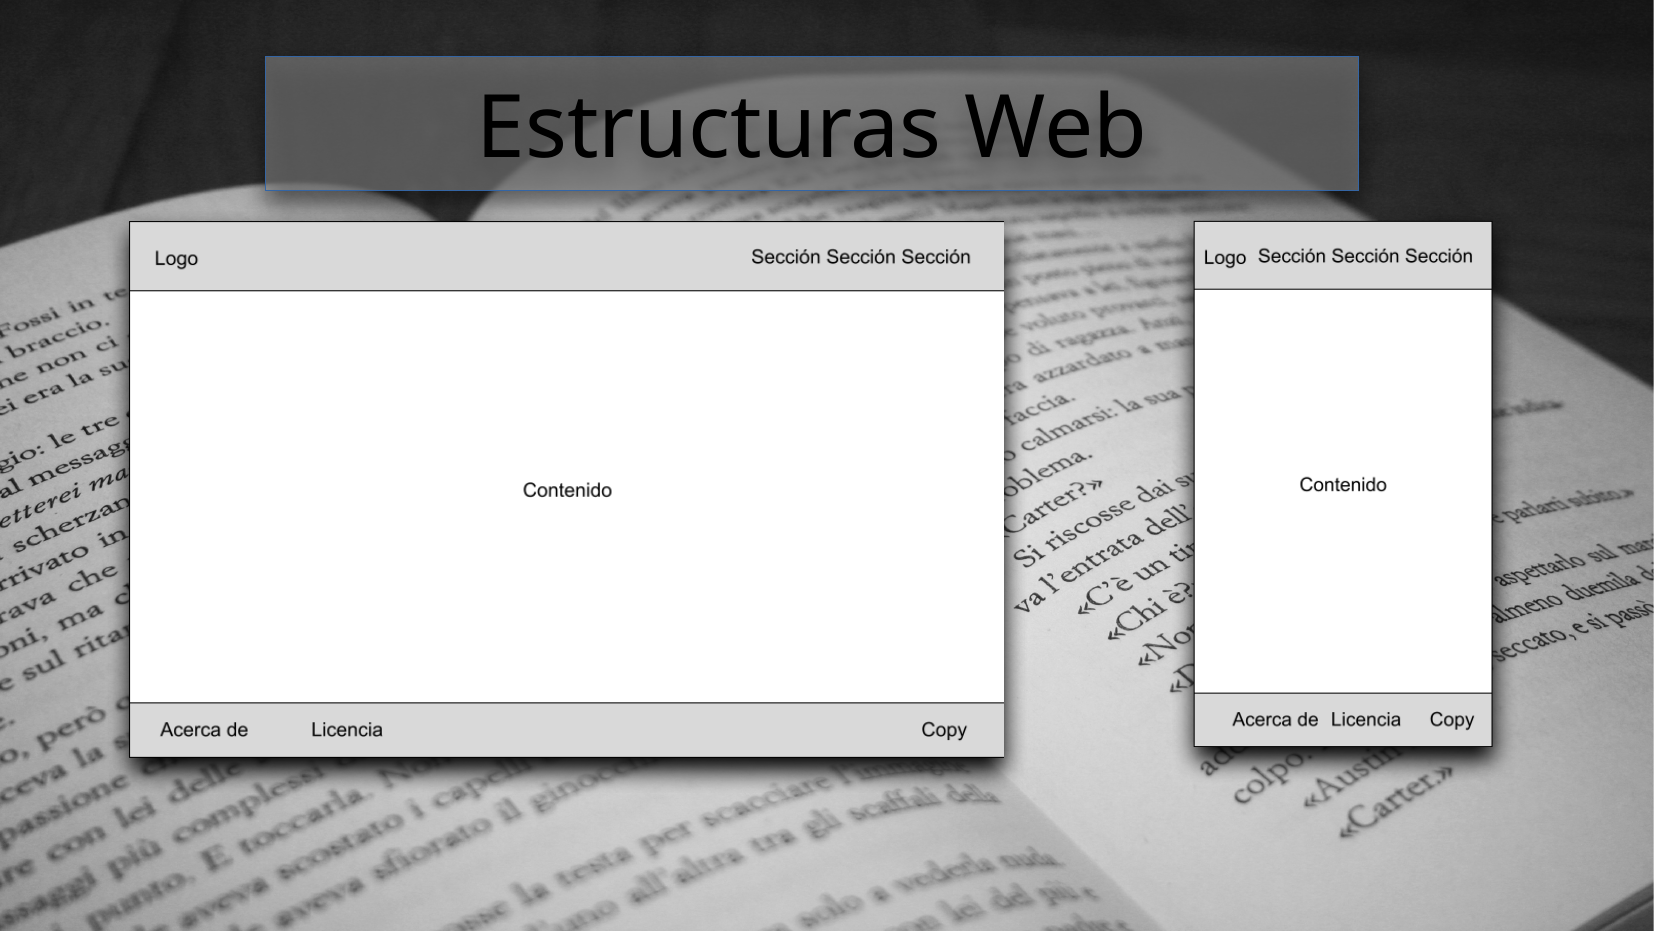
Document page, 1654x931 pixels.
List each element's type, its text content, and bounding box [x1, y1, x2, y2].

text_box Estructuras Web [265, 59, 1359, 189]
picture [0, 0, 1654, 931]
